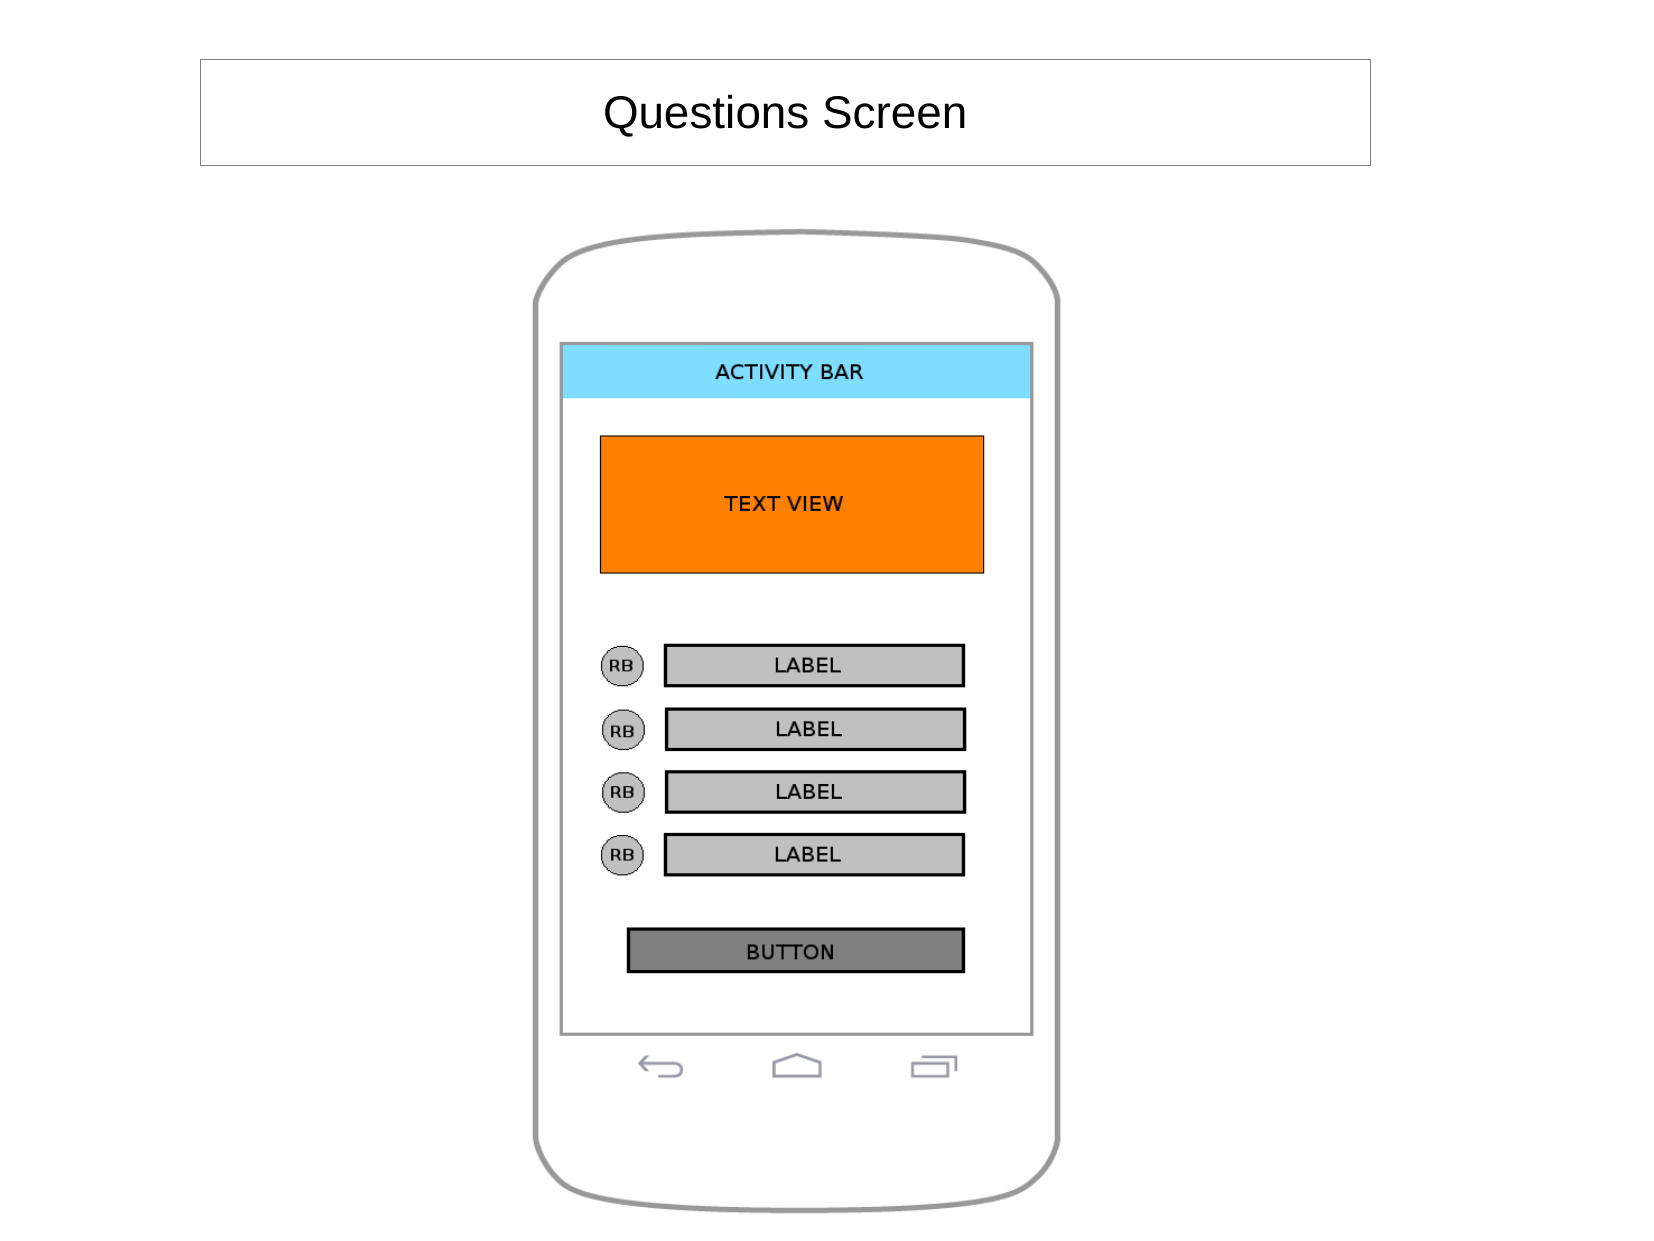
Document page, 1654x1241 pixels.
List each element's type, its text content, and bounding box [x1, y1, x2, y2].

picture [507, 224, 1075, 1241]
title Questions Screen [200, 59, 1371, 166]
